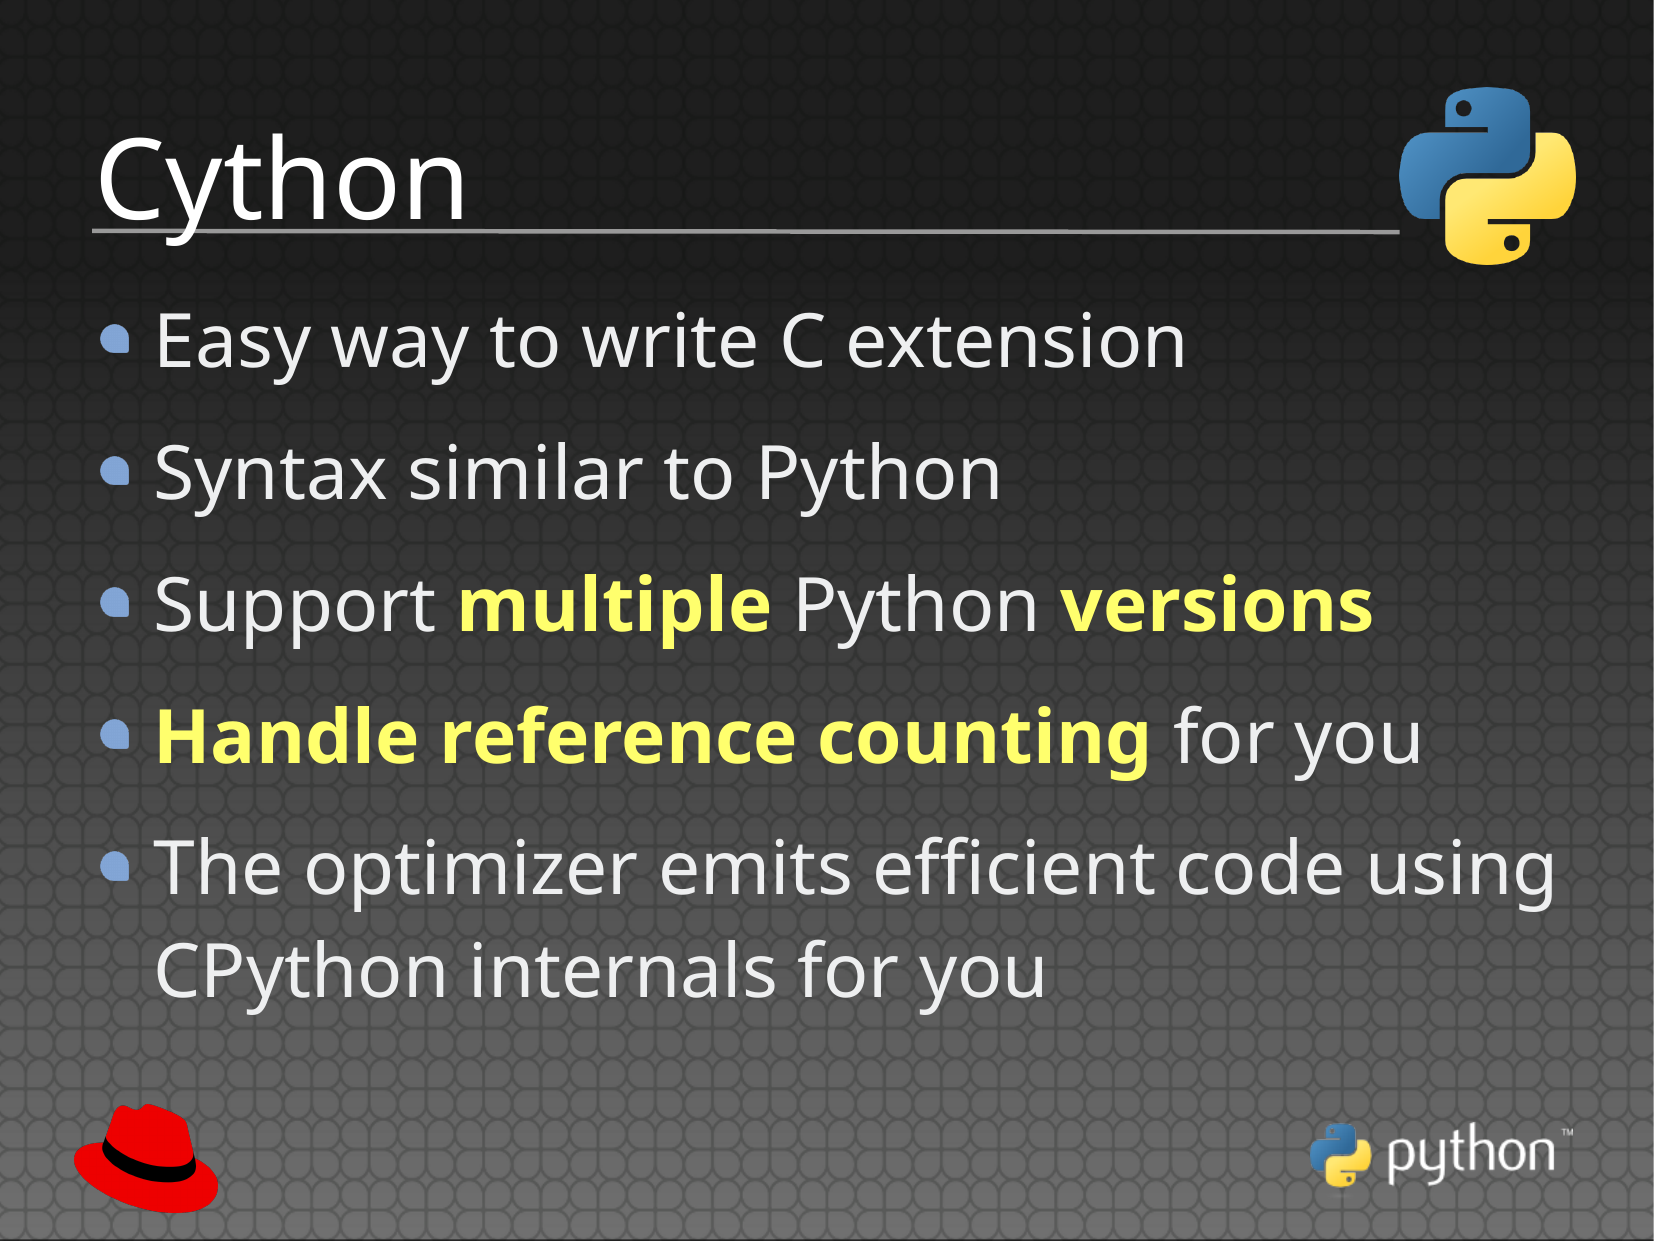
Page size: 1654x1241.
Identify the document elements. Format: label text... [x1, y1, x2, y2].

title Cython [94, 100, 1426, 251]
picture [0, 0, 1654, 1241]
list Easy way to write C extension Syntax similar to Python Support multiple Python versions Handle reference counting for you The optimizer emits efficient code using CPython internals for you [82, 287, 1571, 1028]
